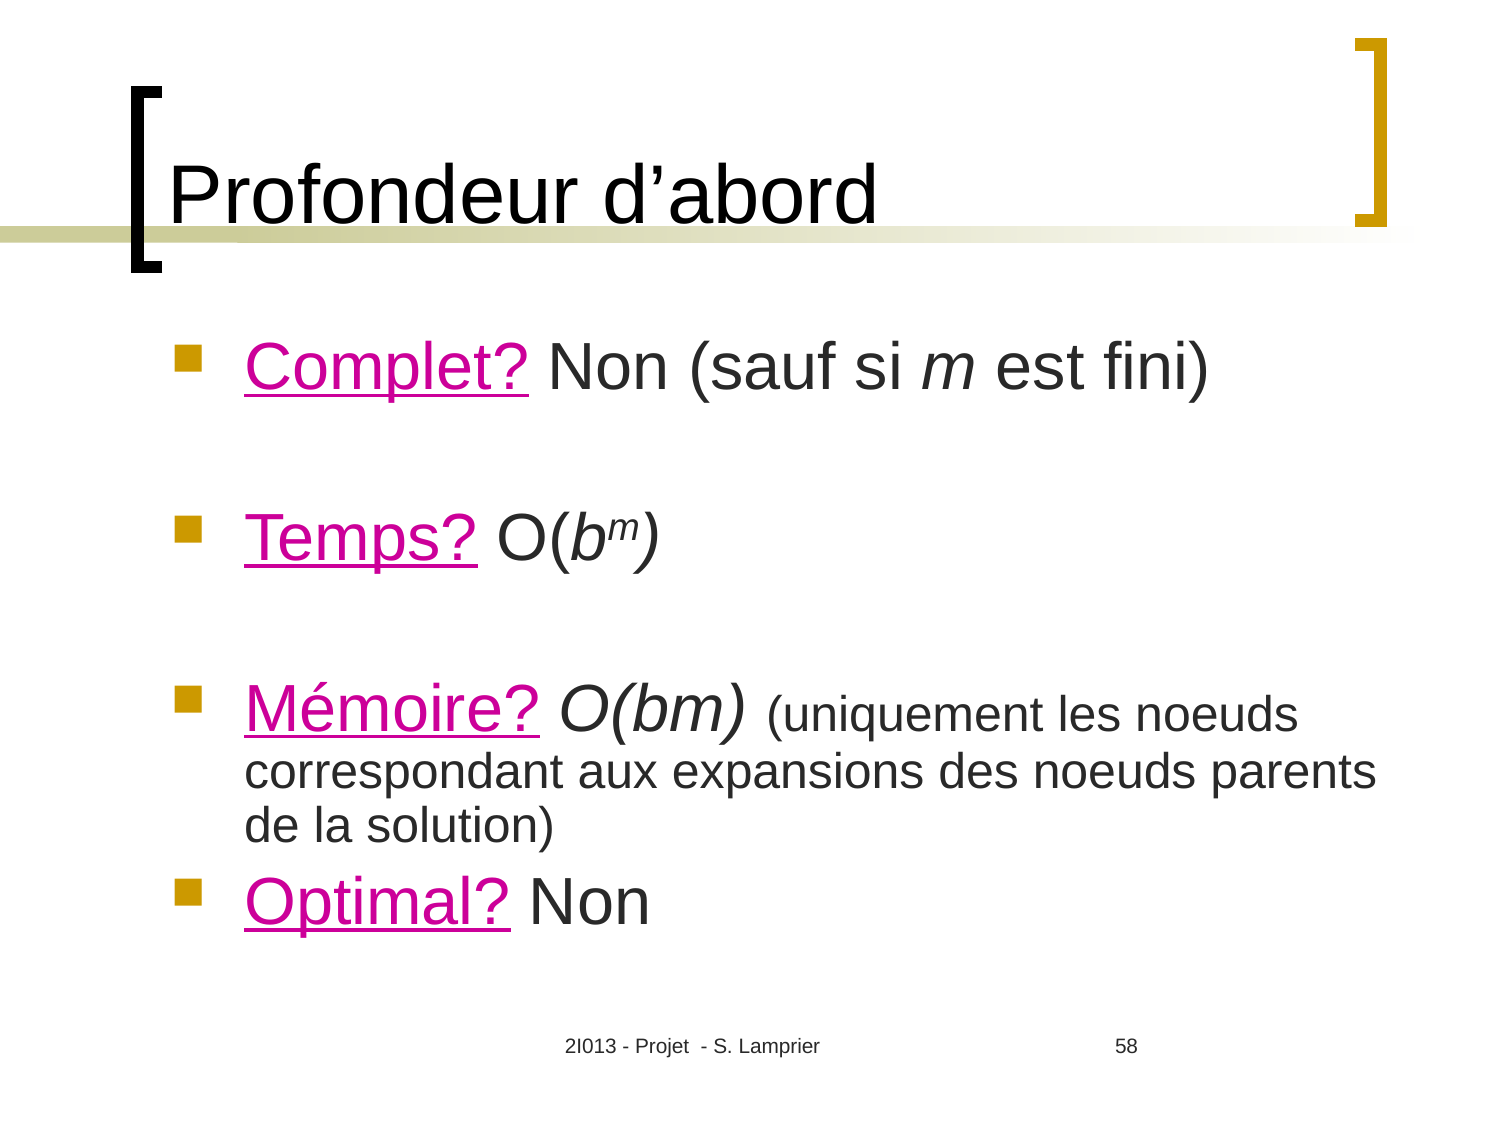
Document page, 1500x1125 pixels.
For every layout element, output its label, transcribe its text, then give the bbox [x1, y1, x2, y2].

slide_number <numéro> [1100, 1025, 1413, 1100]
footer 2I013 - Projet - S. Lamprier [549, 1025, 1025, 1100]
list Complet? Non (sauf si m est fini) Temps? O(bm) Mémoire? O(bm) (uniquement les noeuds correspondant aux expansions des noeuds parents de la solution) Optimal? Non [155, 324, 1413, 1000]
title Profondeur d’abord [152, 15, 1328, 248]
